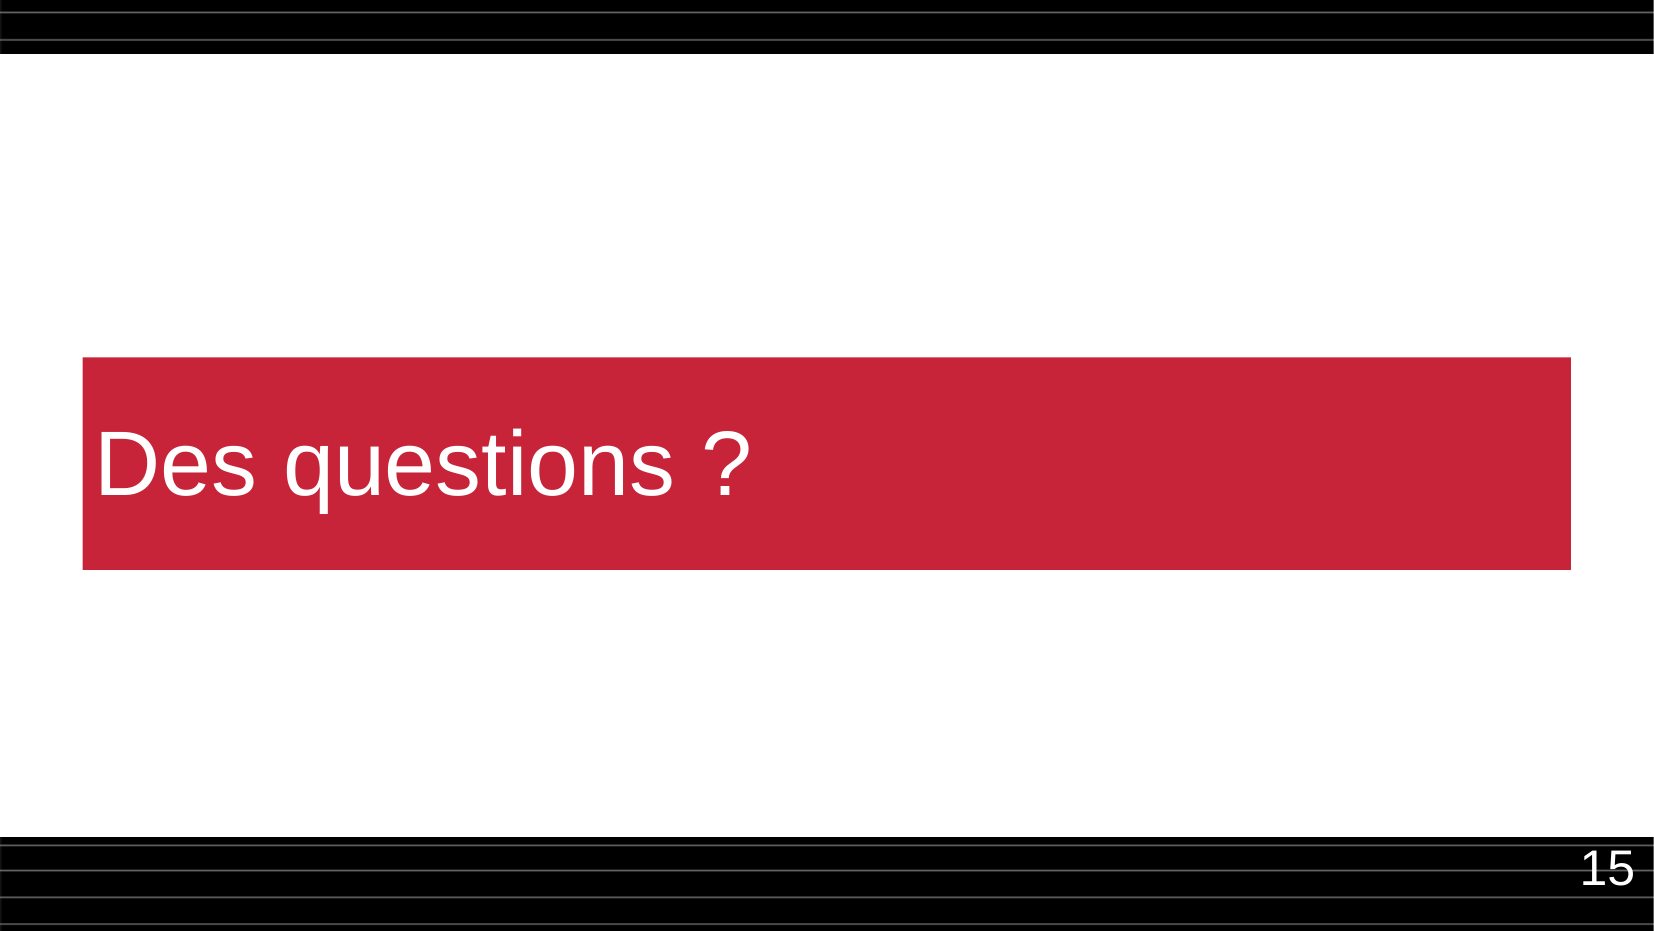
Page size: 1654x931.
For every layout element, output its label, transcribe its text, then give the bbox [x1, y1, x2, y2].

picture [0, 0, 1654, 54]
picture [0, 837, 1654, 931]
text_box 15 [1564, 832, 1654, 904]
title Des questions ? [82, 357, 1571, 570]
